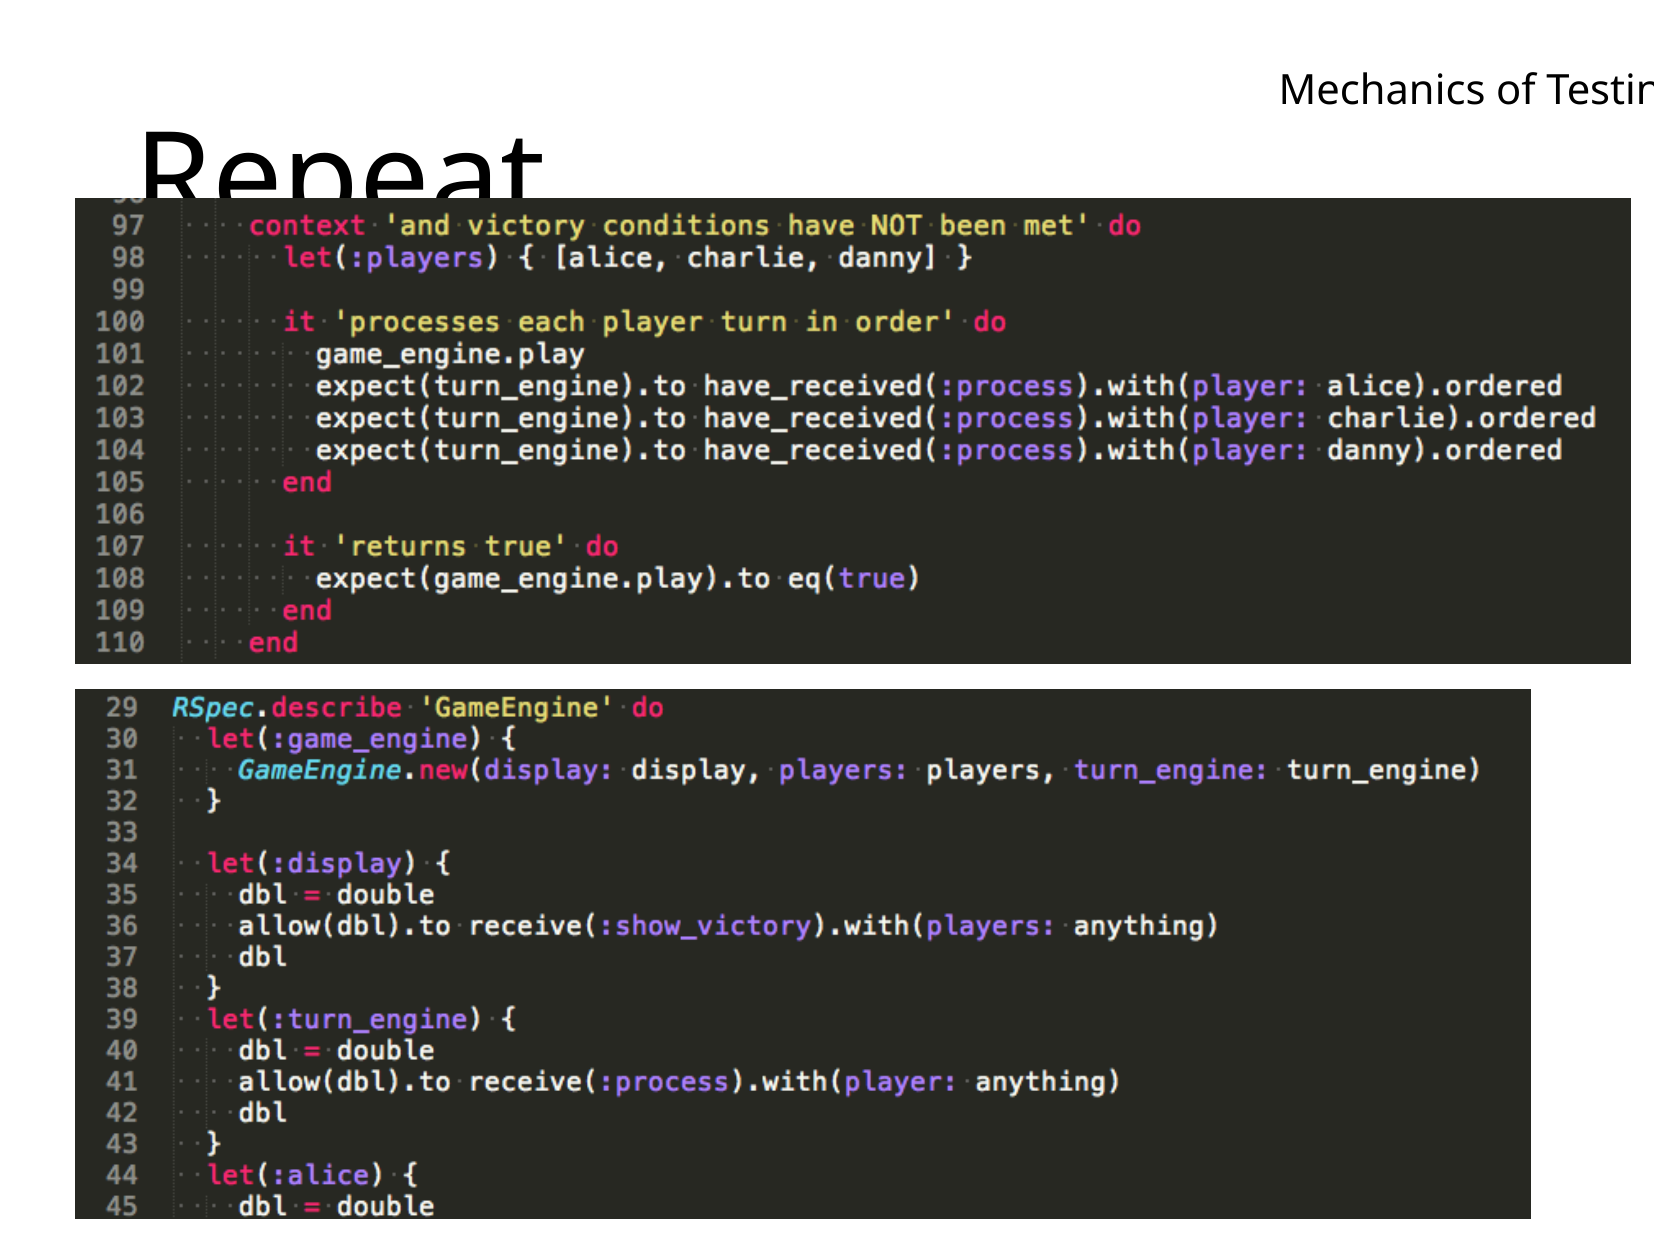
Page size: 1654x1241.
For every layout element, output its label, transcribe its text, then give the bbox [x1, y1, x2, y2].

picture [75, 198, 1631, 664]
text_box Mechanics of Testing [1263, 51, 1603, 106]
picture [75, 689, 1531, 1219]
text_box Repeat... [120, 80, 1508, 198]
